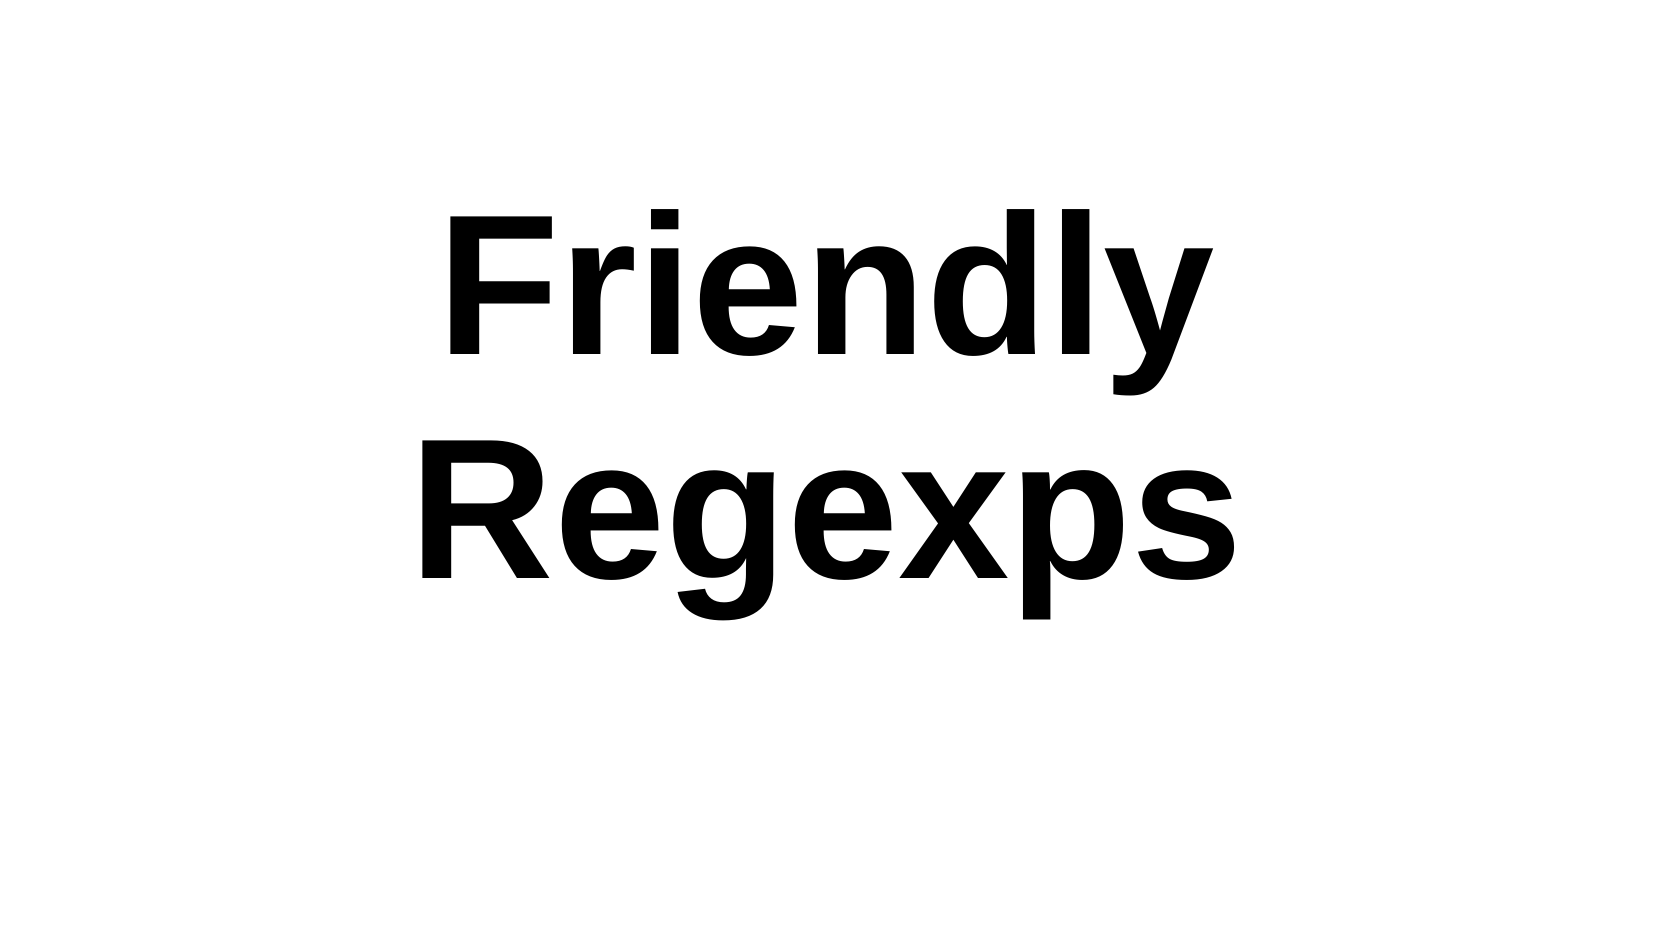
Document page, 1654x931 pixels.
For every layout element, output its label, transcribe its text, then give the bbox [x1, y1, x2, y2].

subtitle Friendly Regexps [82, 37, 1571, 757]
